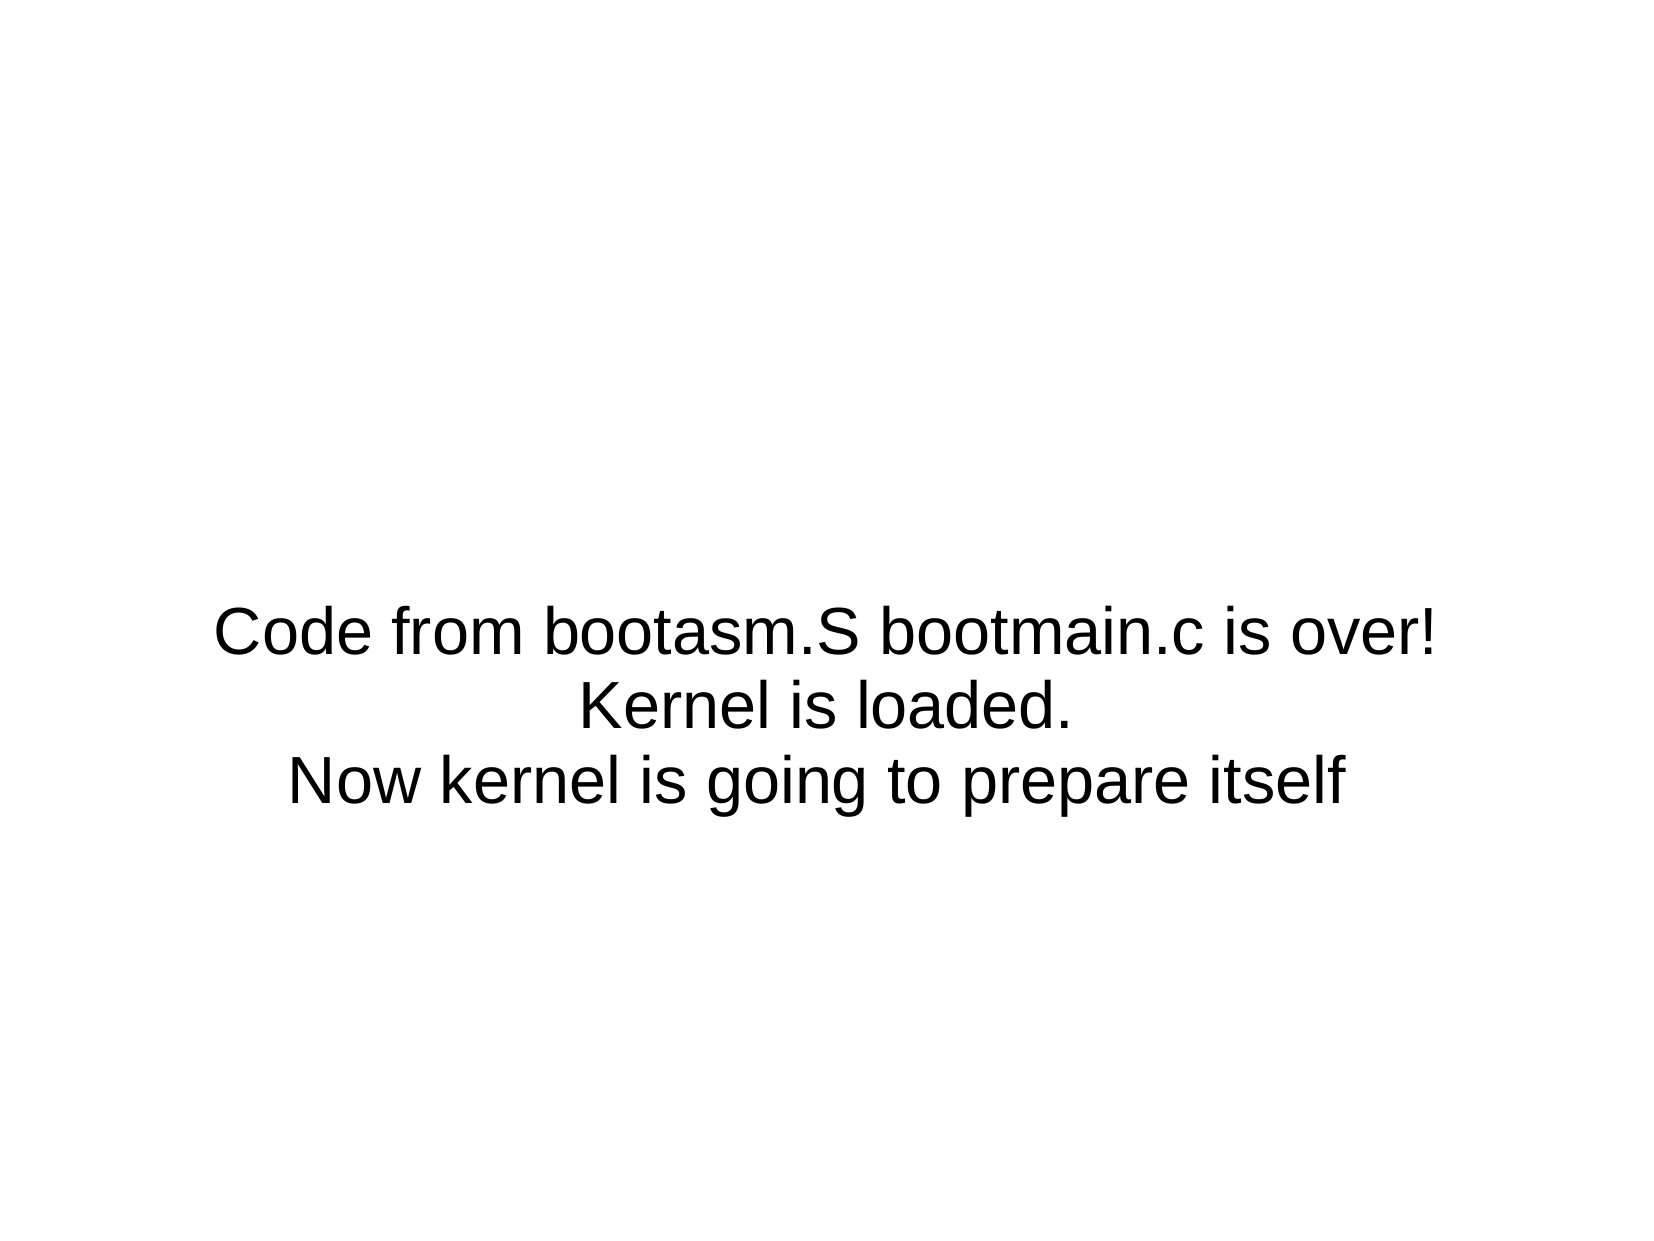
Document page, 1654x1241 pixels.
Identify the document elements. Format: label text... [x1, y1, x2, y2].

subtitle Code from bootasm.S bootmain.c is over! Kernel is loaded. Now kernel is going to prepare itself [82, 65, 1571, 1241]
